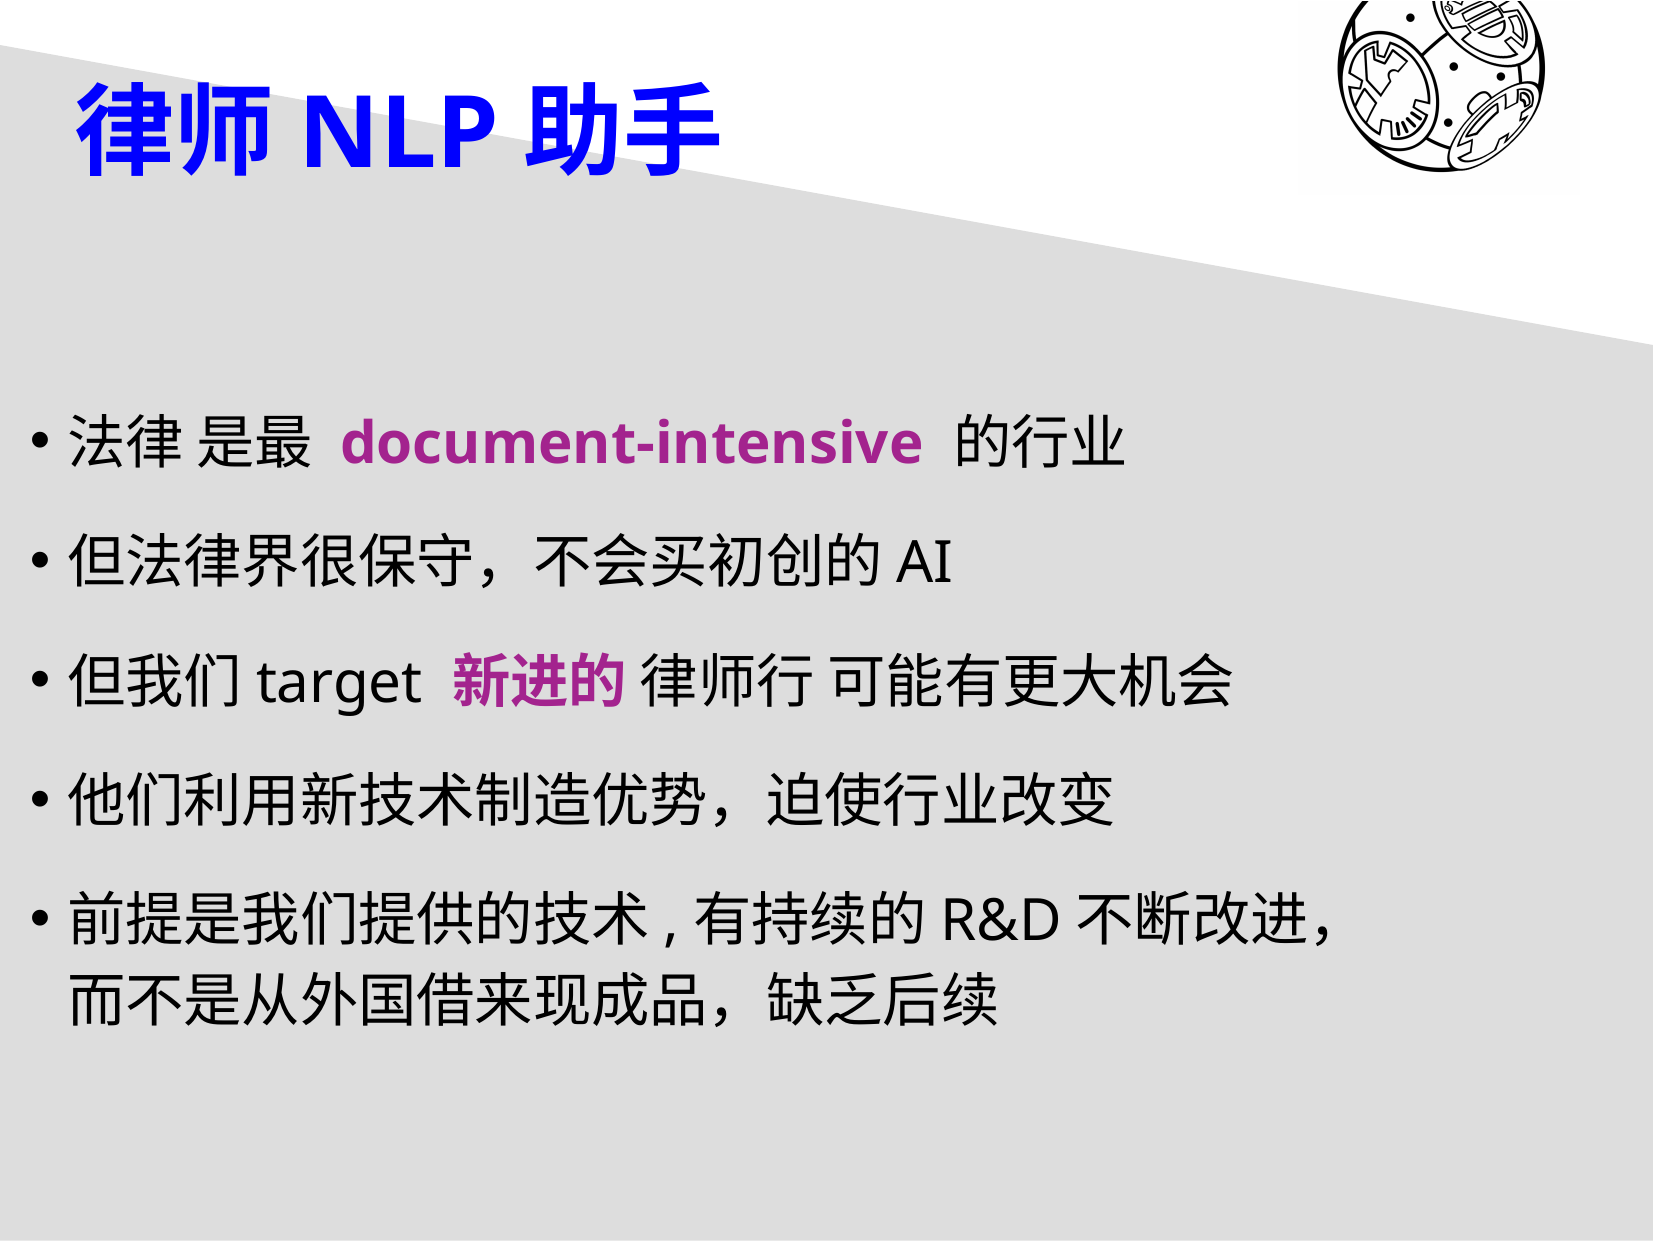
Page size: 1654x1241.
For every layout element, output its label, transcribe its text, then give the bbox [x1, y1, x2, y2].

picture [1298, 1, 1580, 59]
text_box [0, 45, 1653, 1241]
text_box 律师NLP助手 [60, 59, 1653, 195]
text_box 法律 是最 document-intensive 的行业 但法律界很保守，不会买初创的AI 但我们target 新进的 律师行 可能有更大机会 他们利用新技术制造优势，迫使行业改变 前提是我们提供的技术,有持续的R&D不断改进， 而不是从外国借来现成品，缺乏后续 [15, 387, 1591, 1190]
